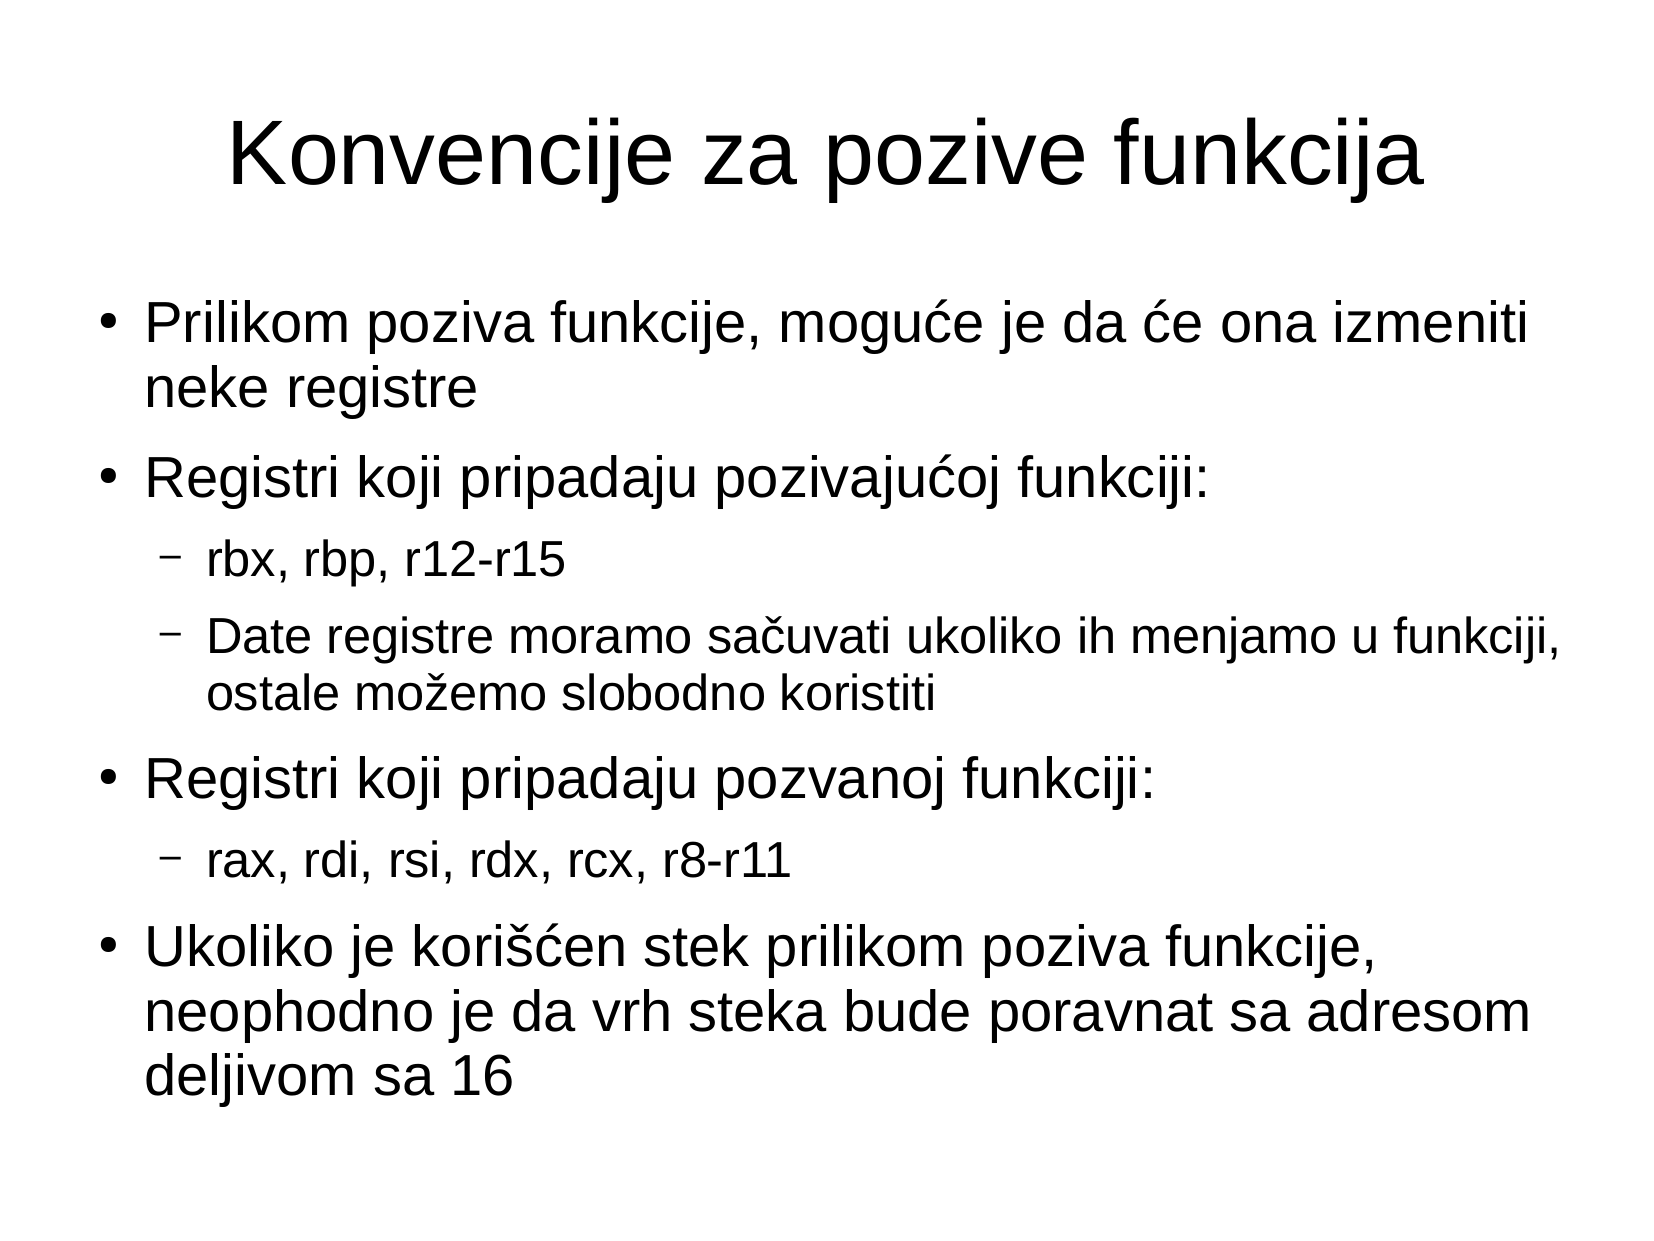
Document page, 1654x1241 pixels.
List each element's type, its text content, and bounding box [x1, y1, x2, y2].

list Prilikom poziva funkcije, moguće je da će ona izmeniti neke registre Registri koji pripadaju pozivajućoj funkciji: rbx, rbp, r12-r15 Date registre moramo sačuvati ukoliko ih menjamo u funkciji, ostale možemo slobodno koristiti Registri koji pripadaju pozvanoj funkciji: rax, rdi, rsi, rdx, rcx, r8-r11 Ukoliko je korišćen stek prilikom poziva funkcije, neophodno je da vrh steka bude poravnat sa adresom deljivom sa 16 [82, 290, 1571, 1111]
title Konvencije za pozive funkcija [82, 49, 1571, 257]
